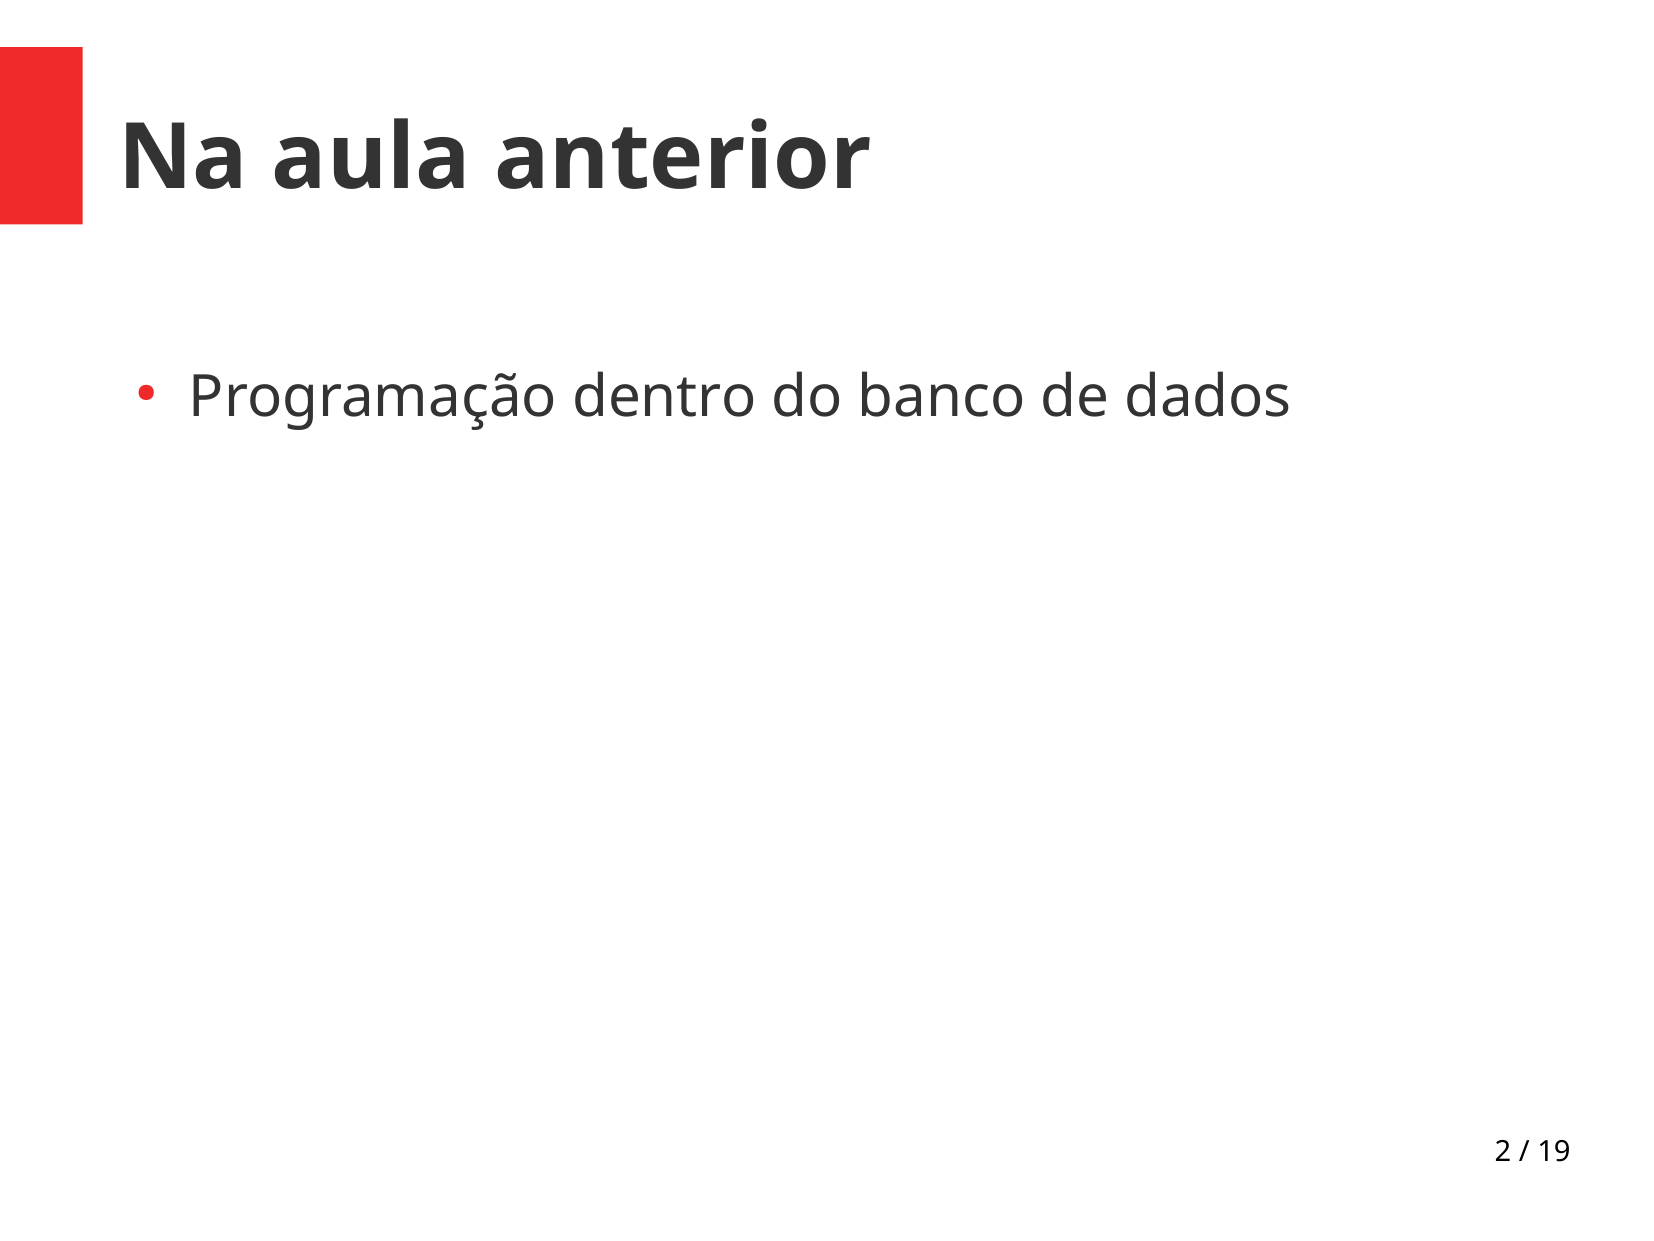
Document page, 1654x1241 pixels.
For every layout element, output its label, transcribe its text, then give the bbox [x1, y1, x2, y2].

list Programação dentro do banco de dados [118, 354, 1536, 1074]
title Na aula anterior [118, 49, 1571, 257]
